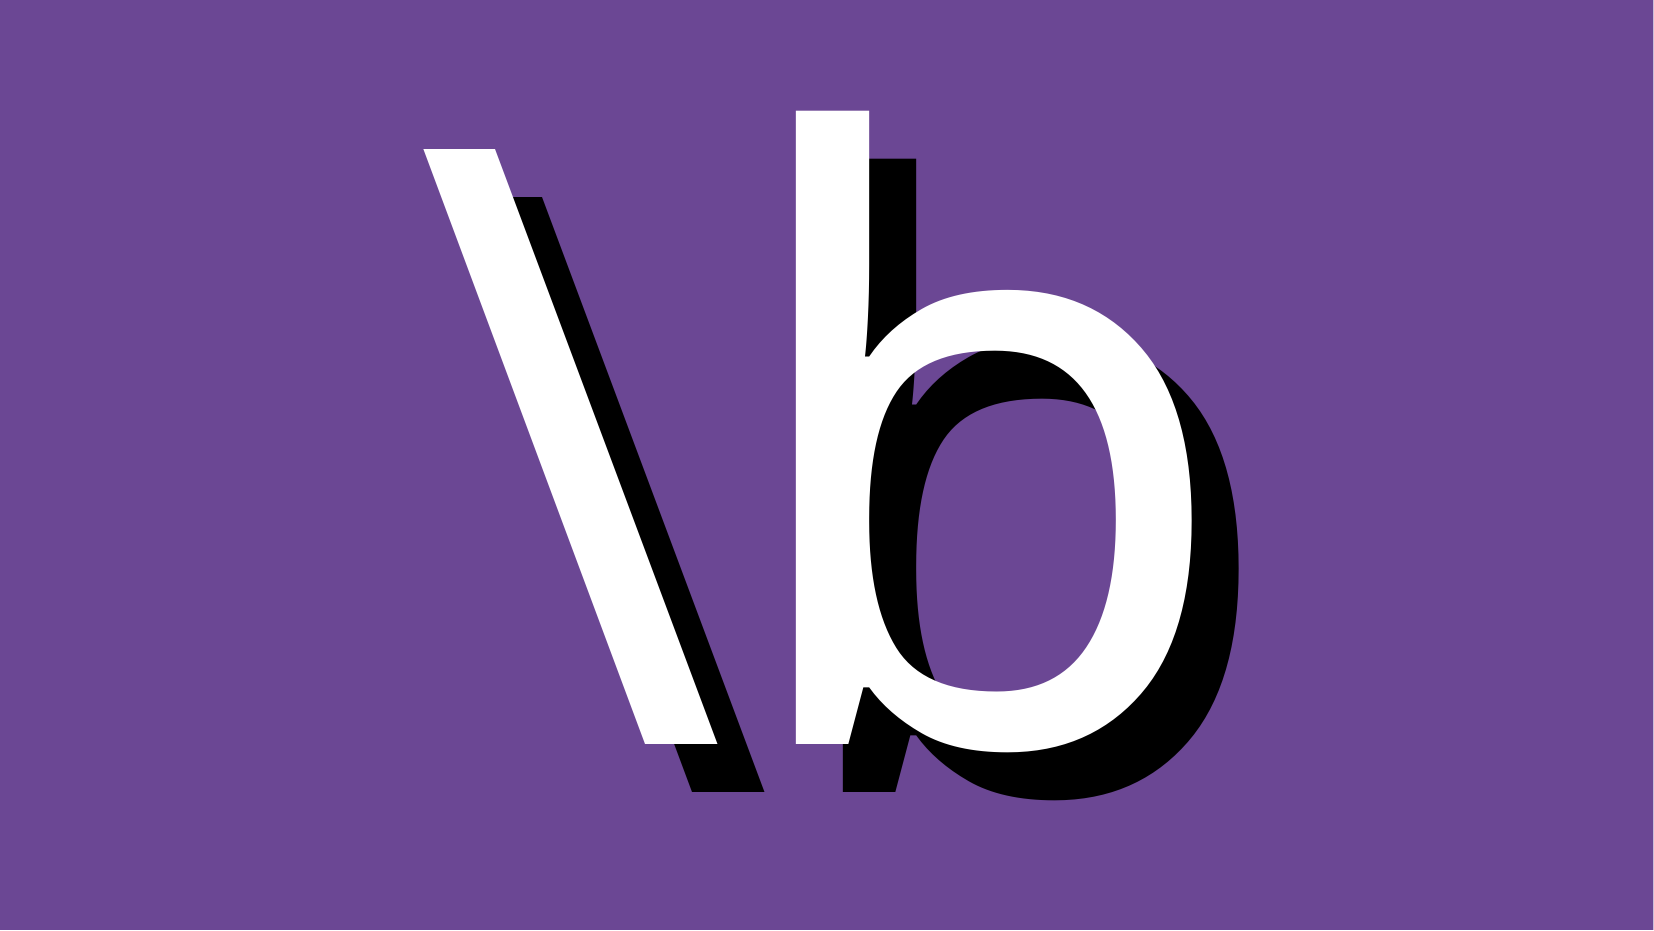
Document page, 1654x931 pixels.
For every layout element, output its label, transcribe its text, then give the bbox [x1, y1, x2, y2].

subtitle \b [414, 0, 1240, 889]
